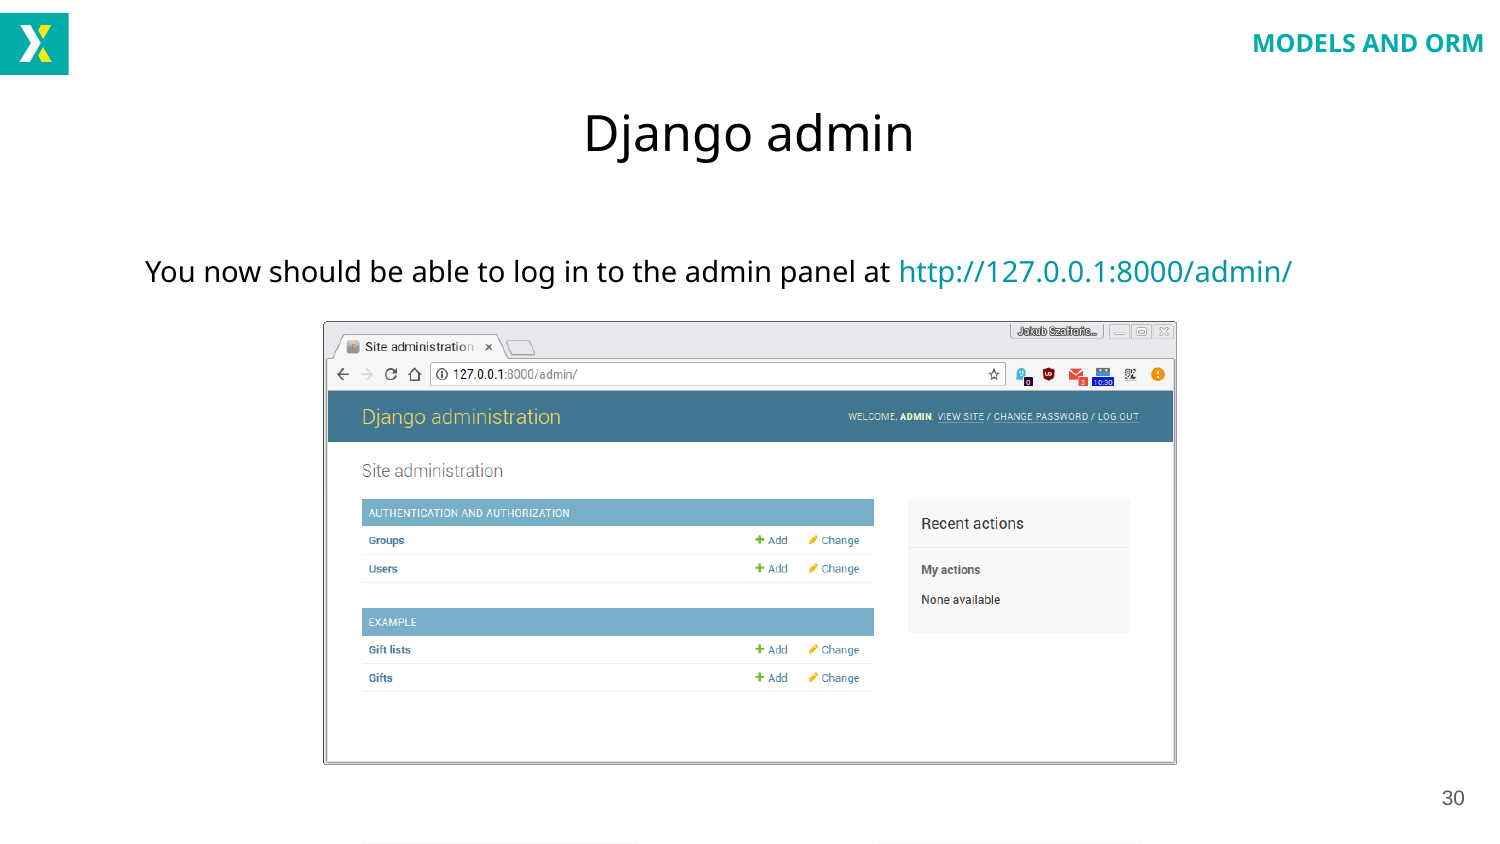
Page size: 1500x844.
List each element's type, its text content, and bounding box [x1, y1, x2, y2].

picture [17, 25, 54, 62]
text_box You now should be able to log in to the admin panel at http://127.0.0.1:8000/admin/ [71, 220, 1367, 664]
slide_number <number> [1389, 764, 1480, 830]
picture [323, 321, 1177, 765]
text_box Django admin [115, 86, 1385, 181]
